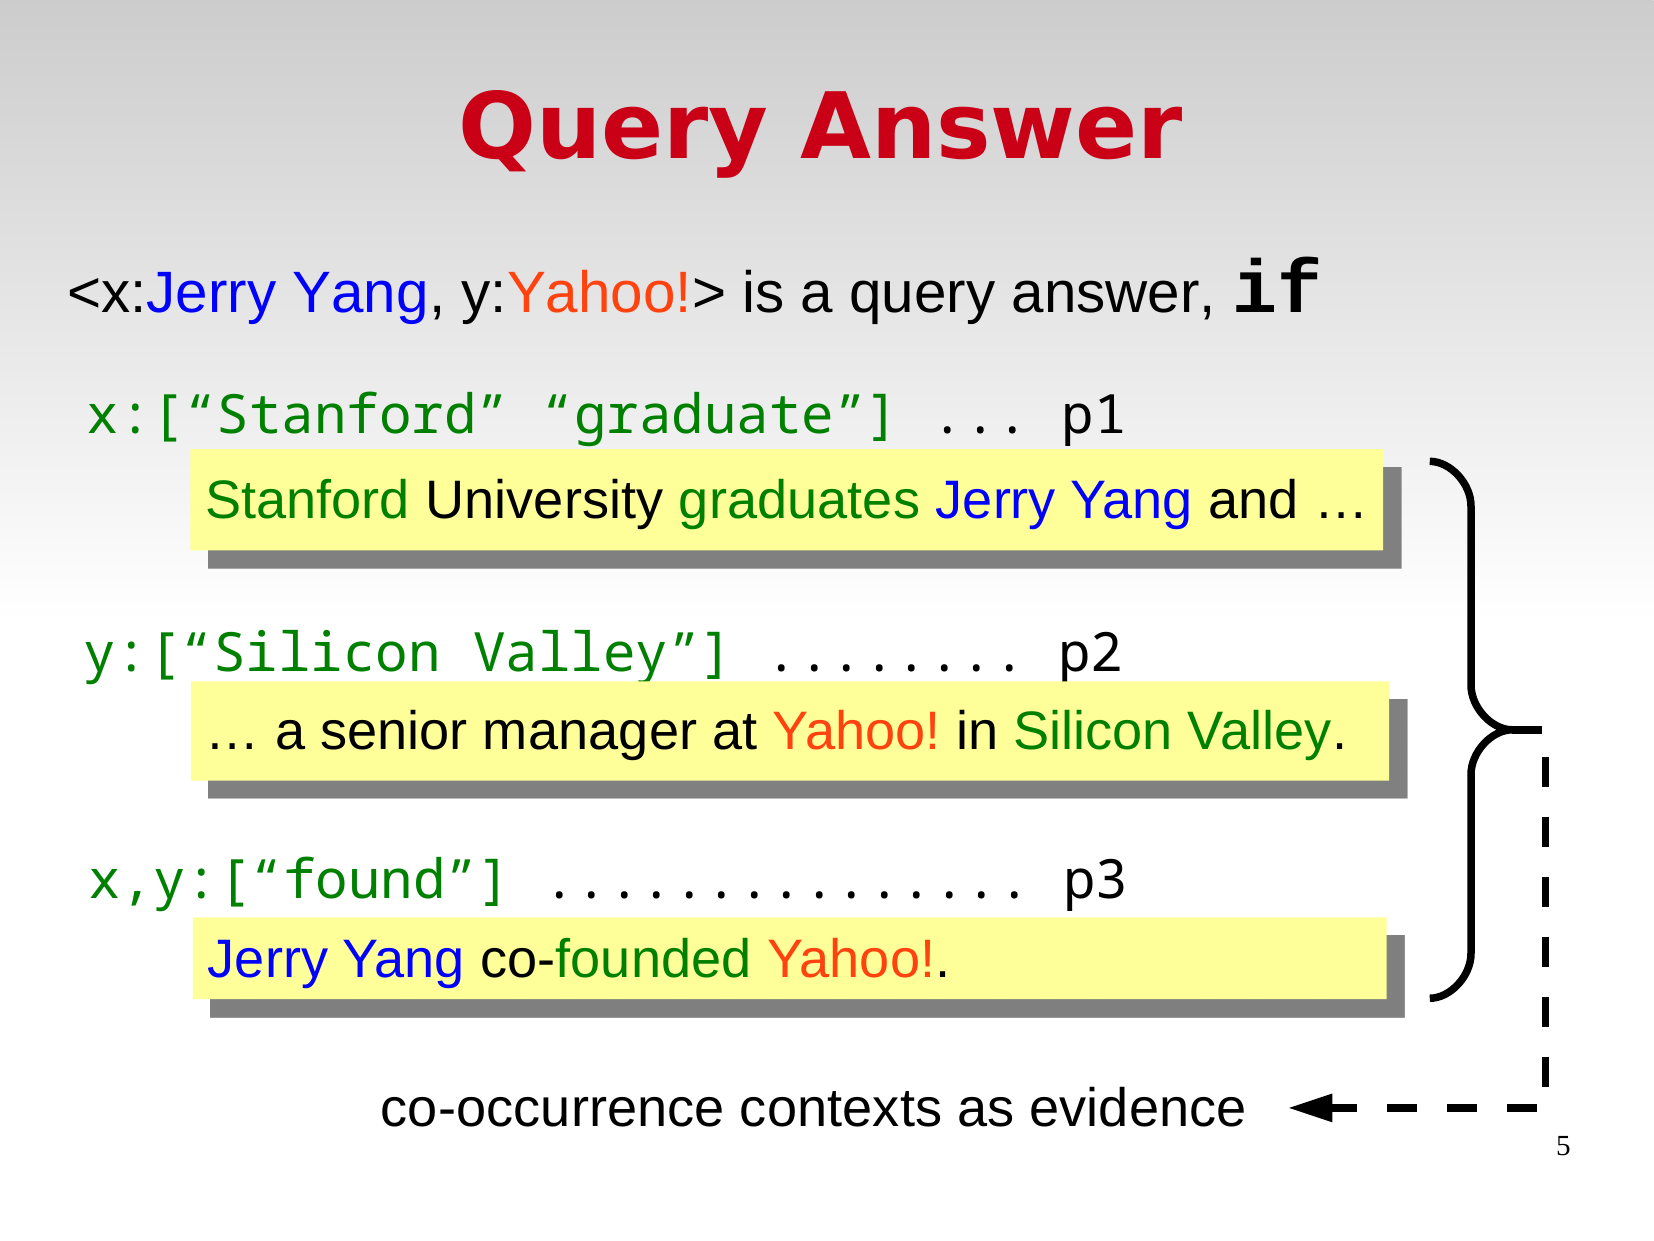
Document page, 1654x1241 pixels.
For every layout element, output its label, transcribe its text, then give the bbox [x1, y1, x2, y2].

text_box x:[“Stanford” “graduate”] ... p1 [72, 368, 1166, 446]
title <x:Jerry Yang, y:Yahoo!> is a query answer, if [67, 249, 1397, 336]
text_box y:[“Silicon Valley”] ........ p2 [68, 606, 1175, 685]
text_box x,y:[“found”] ............... p3 [73, 833, 1155, 912]
text_box co-occurrence contexts as evidence [380, 1077, 1290, 1139]
text_box … a senior manager at Yahoo! in Silicon Valley. [190, 681, 1390, 781]
text_box Stanford University graduates Jerry Yang and … [190, 449, 1384, 551]
title Query Answer [76, 23, 1566, 231]
text_box Jerry Yang co-founded Yahoo!. [192, 917, 1387, 1000]
